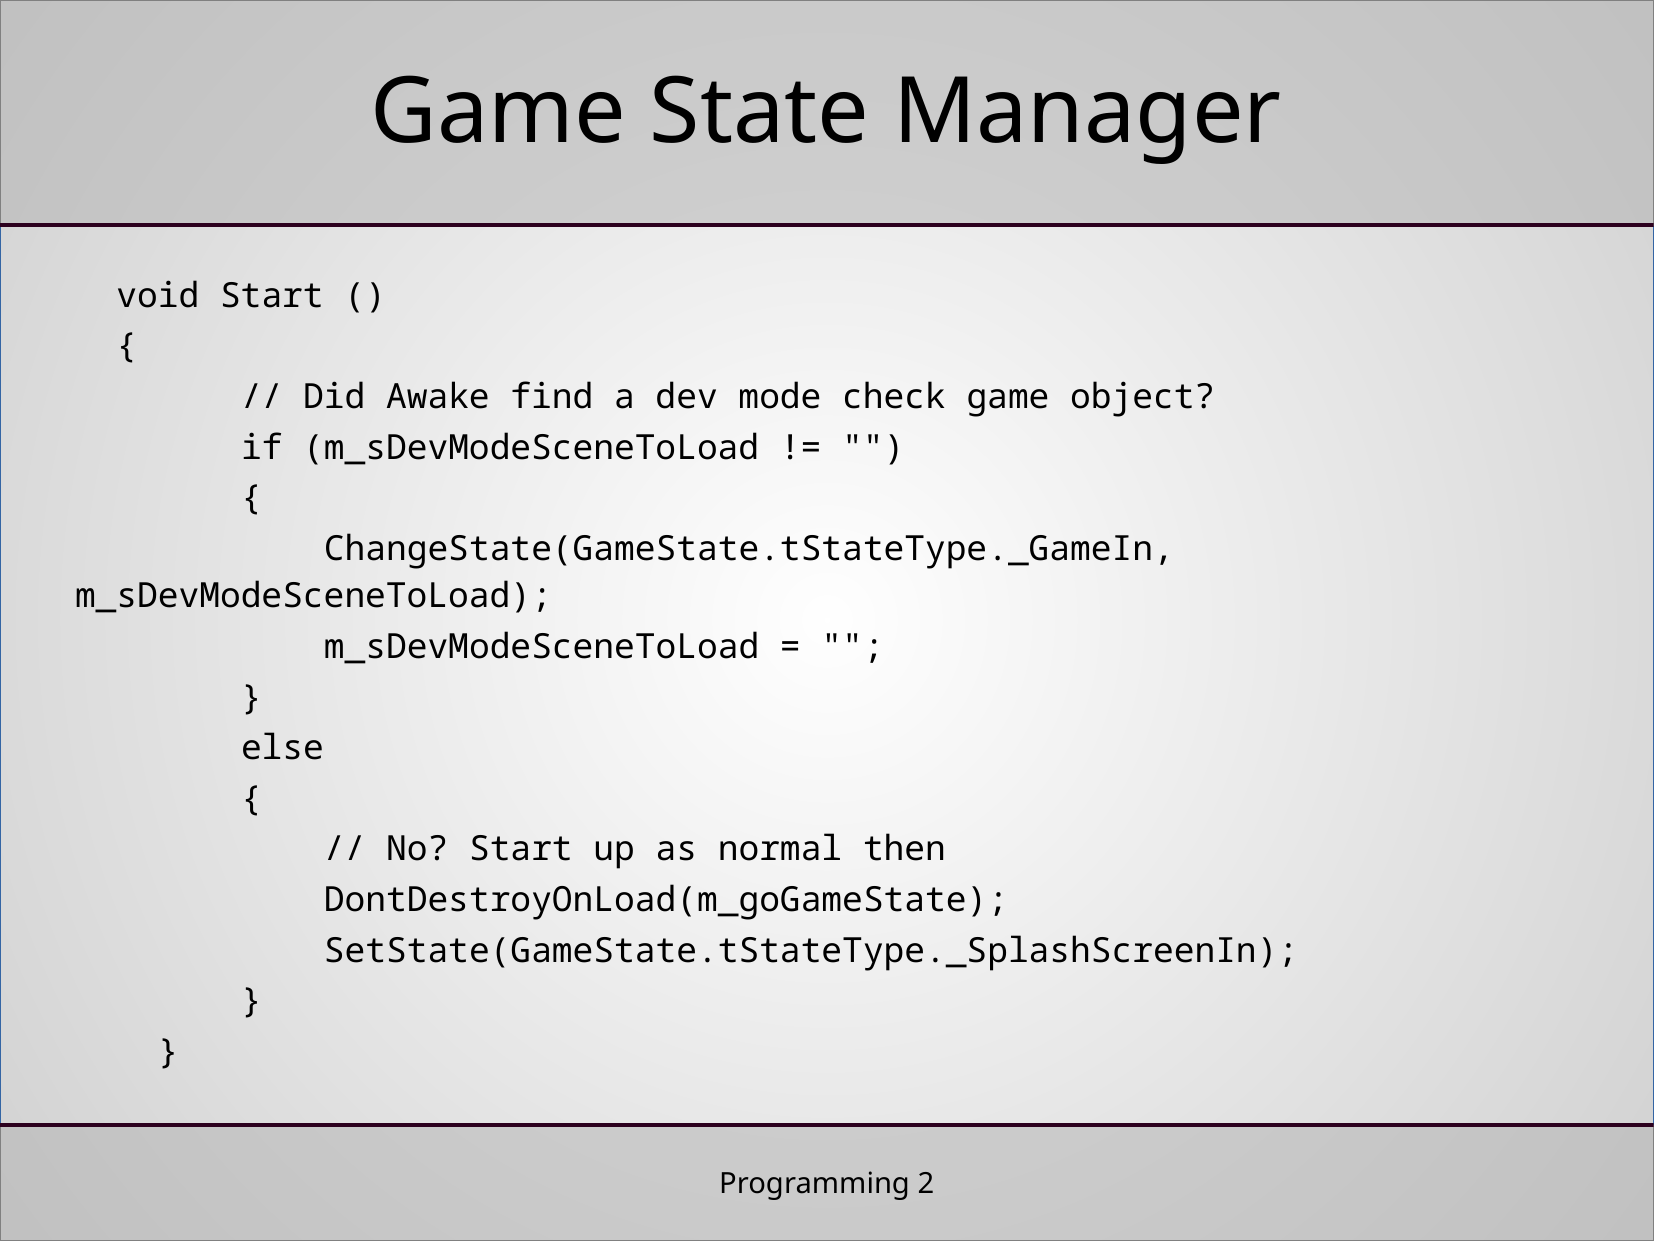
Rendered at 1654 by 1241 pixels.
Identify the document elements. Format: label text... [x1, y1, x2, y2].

list void Start () { // Did Awake find a dev mode check game object? if (m_sDevModeSceneToLoad != "") { ChangeState(GameState.tStateType._GameIn, m_sDevModeSceneToLoad); m_sDevModeSceneToLoad = ""; } else { // No? Start up as normal then DontDestroyOnLoad(m_goGameState); SetState(GameState.tStateType._SplashScreenIn); } } [75, 270, 1571, 1075]
title Game State Manager [82, 34, 1571, 181]
